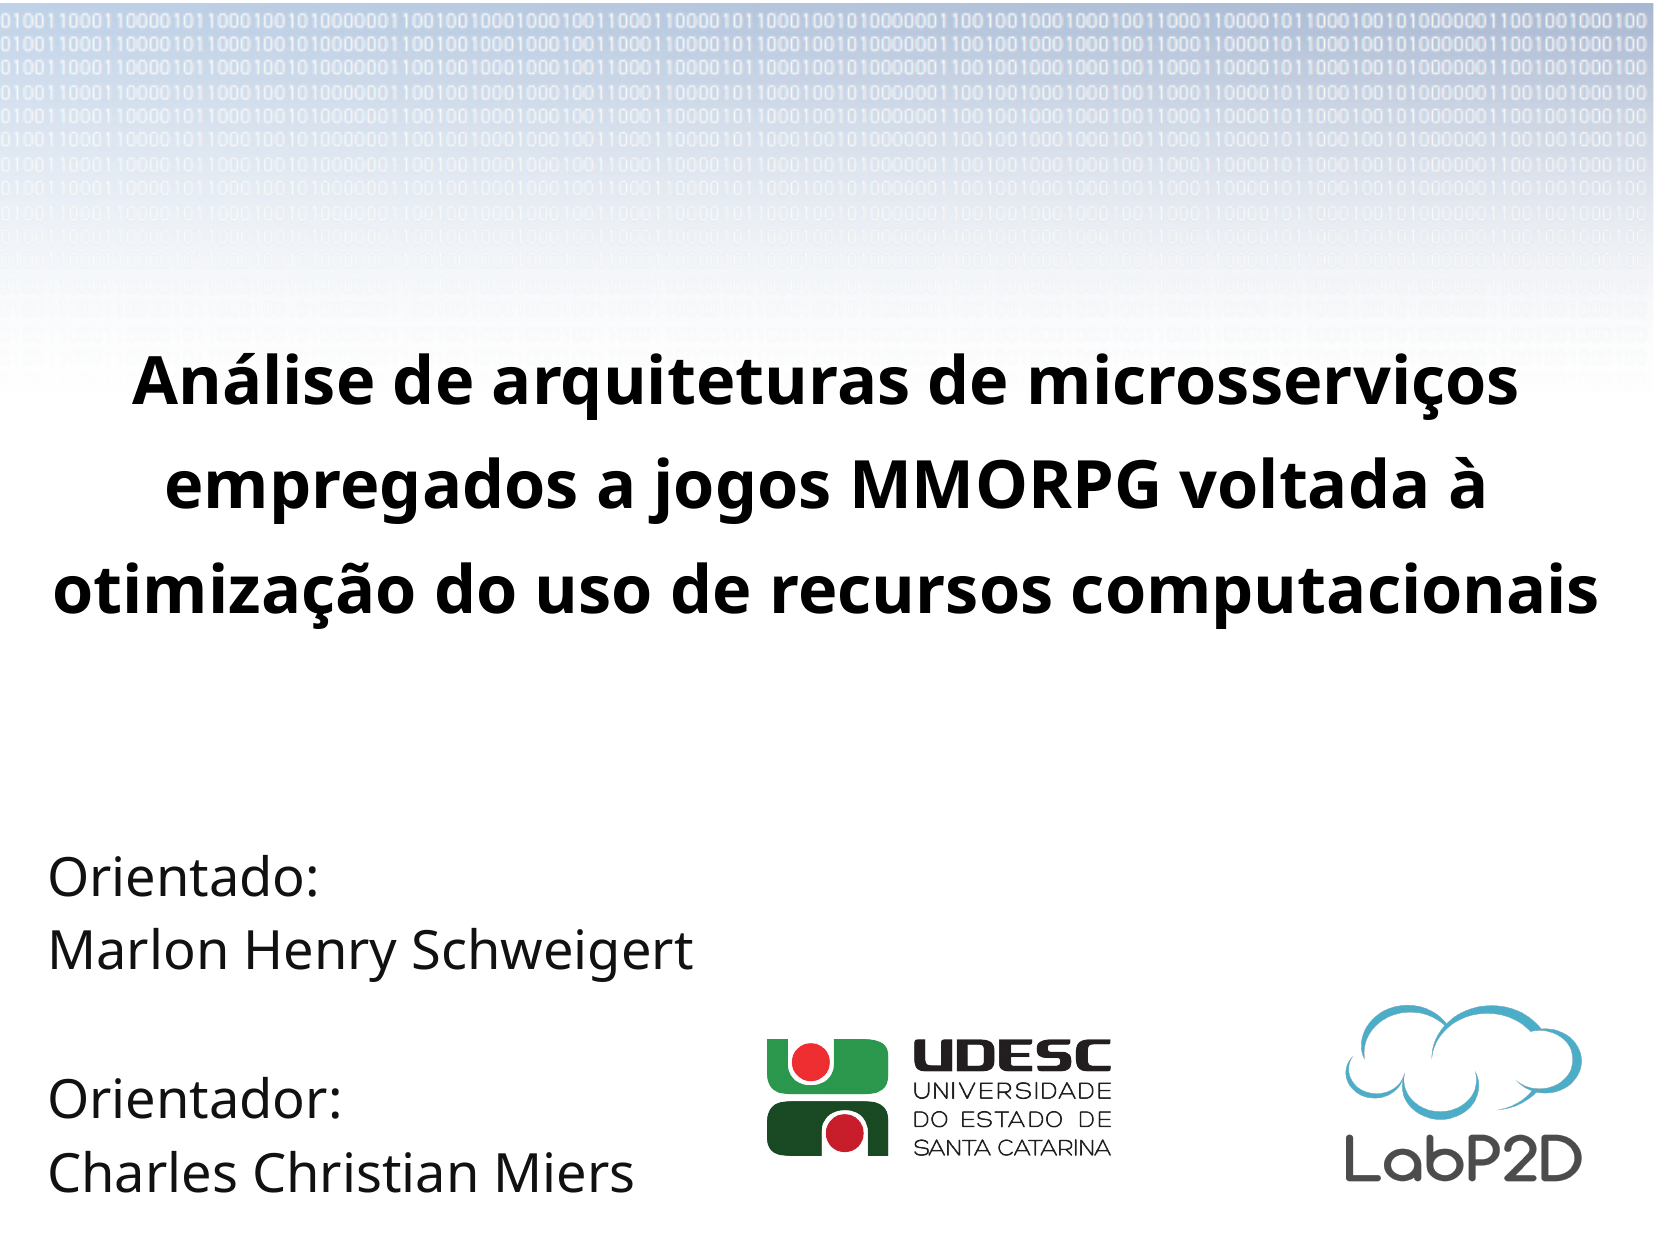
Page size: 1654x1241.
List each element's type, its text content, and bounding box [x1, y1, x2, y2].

subtitle Orientado: Marlon Henry Schweigert Orientador: Charles Christian Miers [47, 875, 827, 1241]
picture [1332, 993, 1595, 1193]
picture [0, 3, 1654, 399]
title Análise de arquiteturas de microsserviços empregados a jogos MMORPG voltada à otimização do uso de recursos computacionais [23, 204, 1630, 748]
picture [767, 1039, 1111, 1156]
